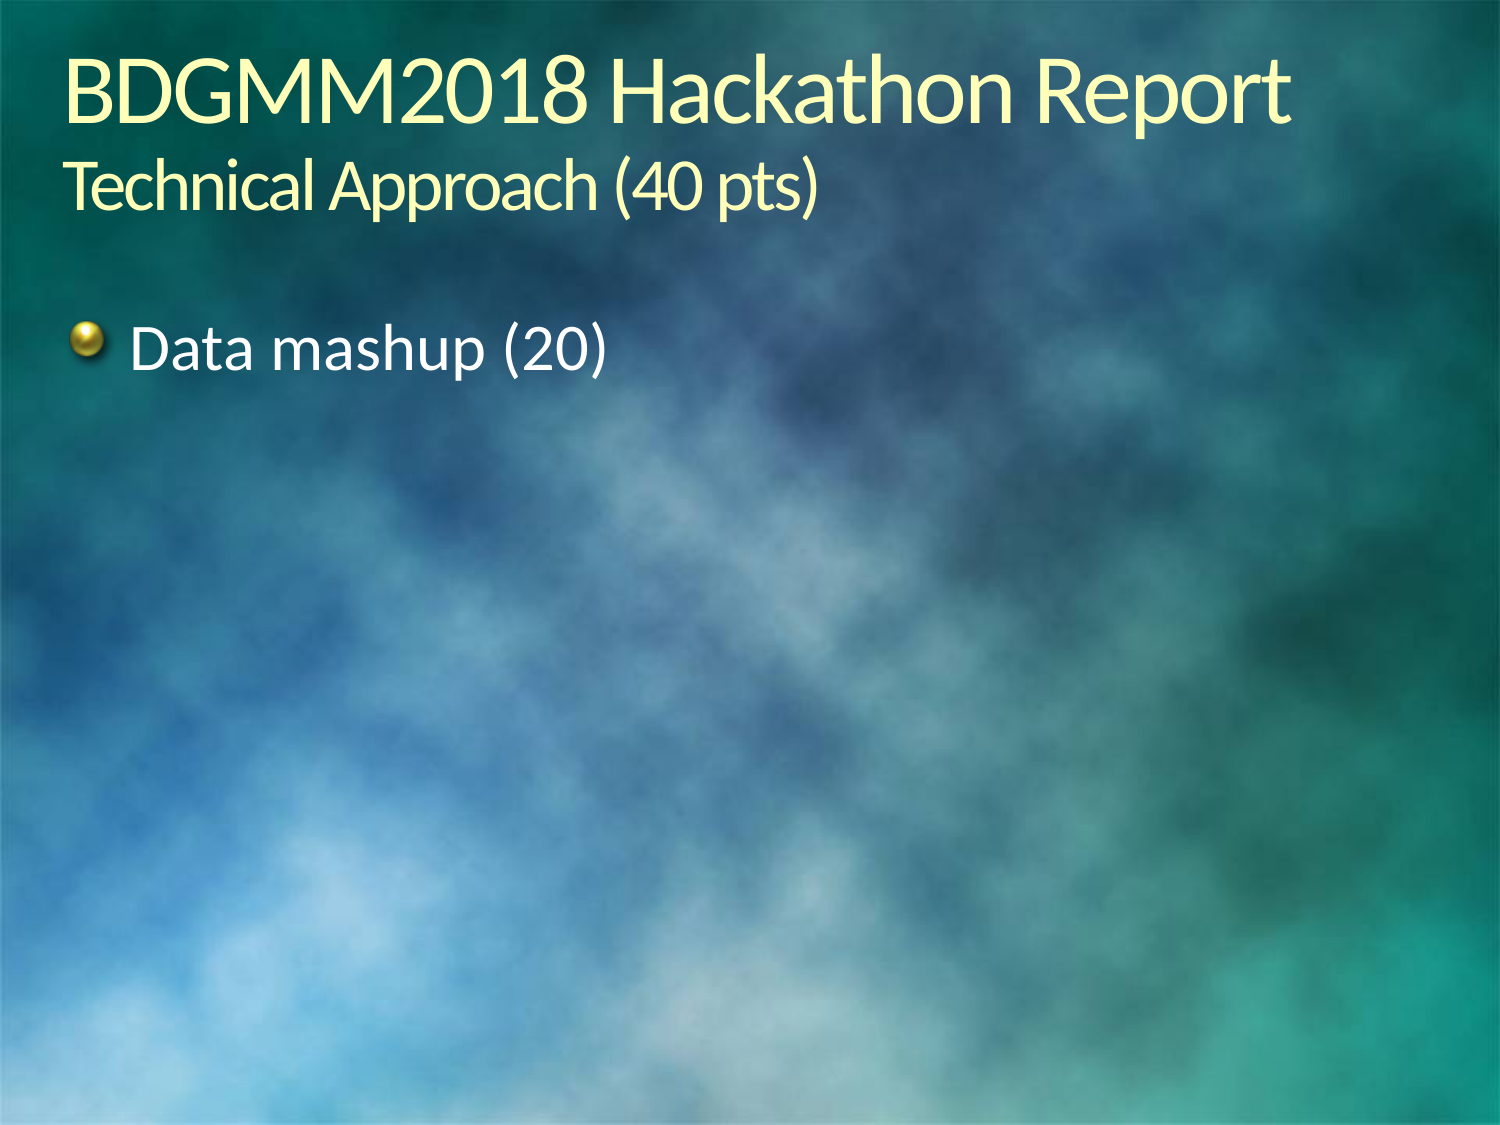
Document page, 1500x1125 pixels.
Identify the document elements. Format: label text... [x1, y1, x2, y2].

picture [0, 0, 1500, 1125]
title BDGMM2018 Hackathon Report Technical Approach (40 pts) [62, 37, 1438, 229]
list Data mashup (20) [64, 312, 1440, 863]
